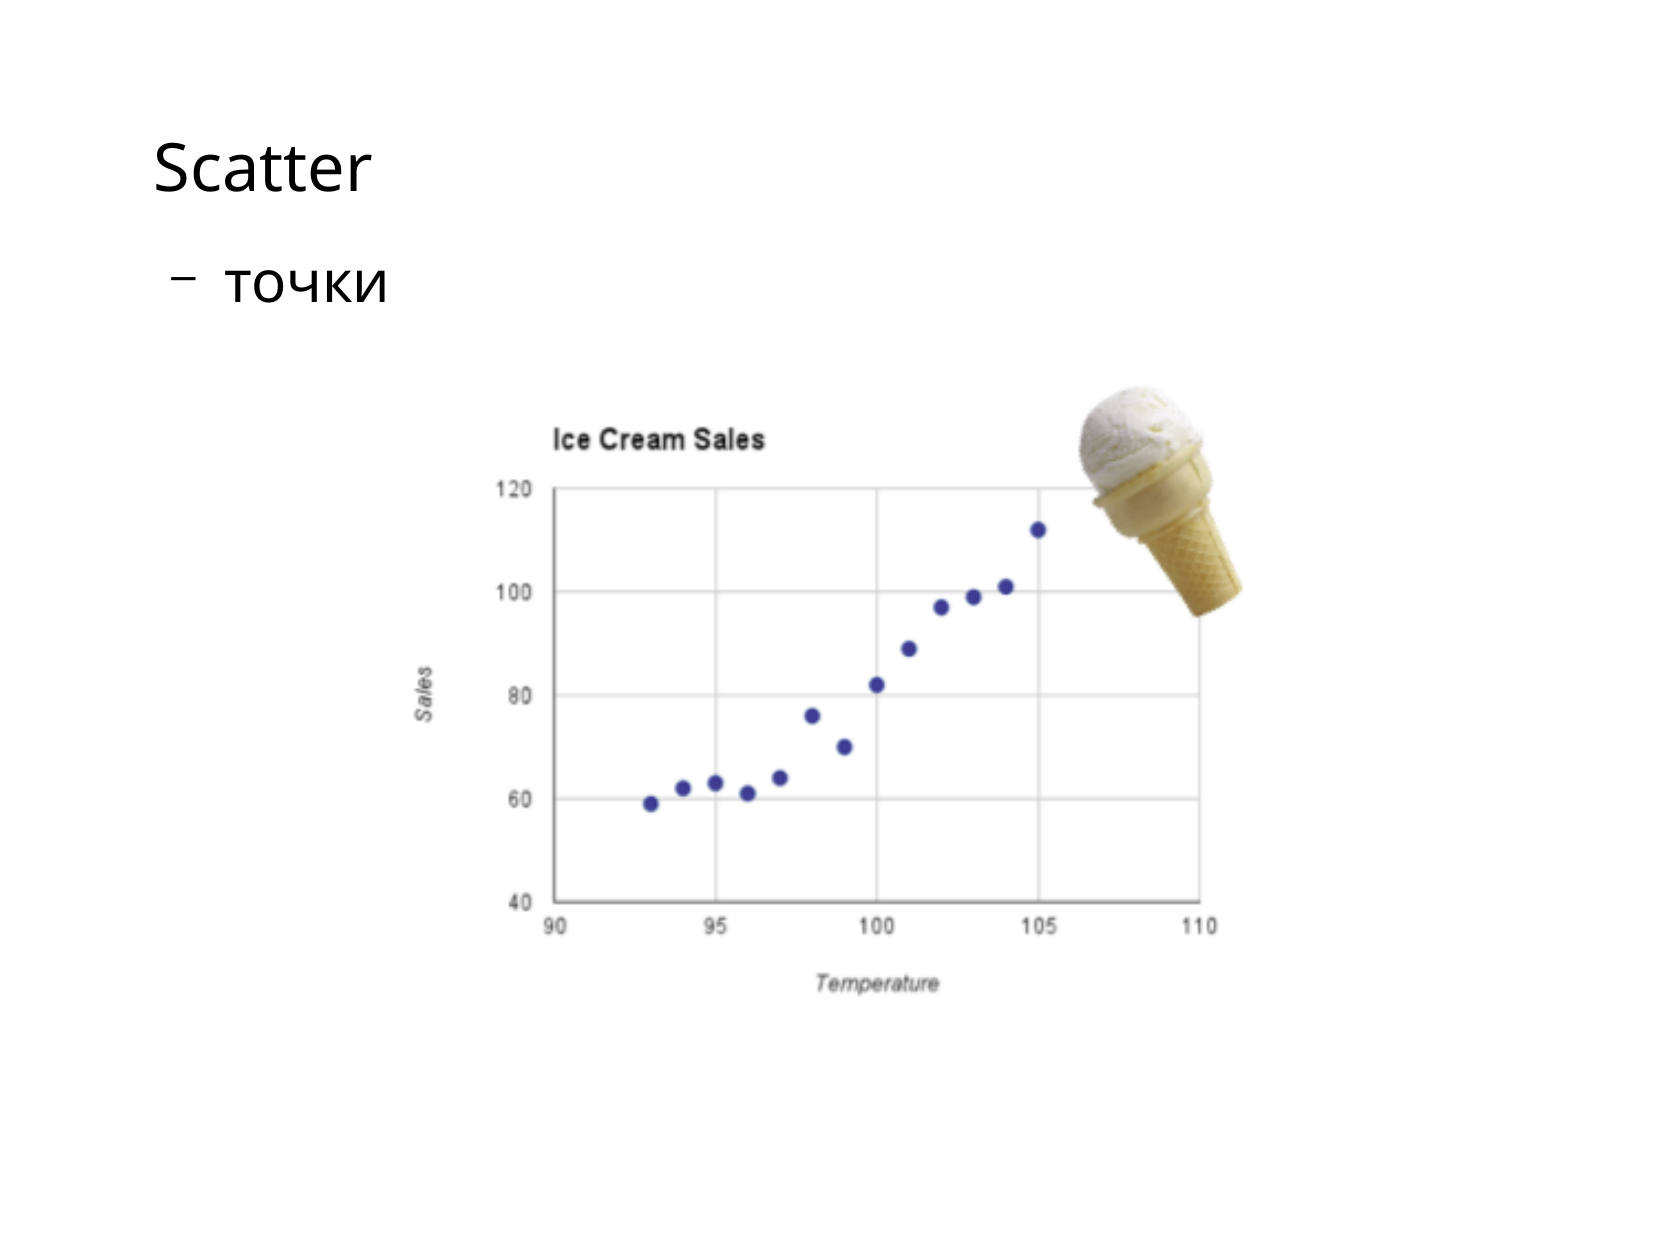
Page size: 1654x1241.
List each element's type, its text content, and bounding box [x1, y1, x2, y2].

picture [390, 359, 1276, 1024]
list Scatter точки [82, 120, 1571, 840]
